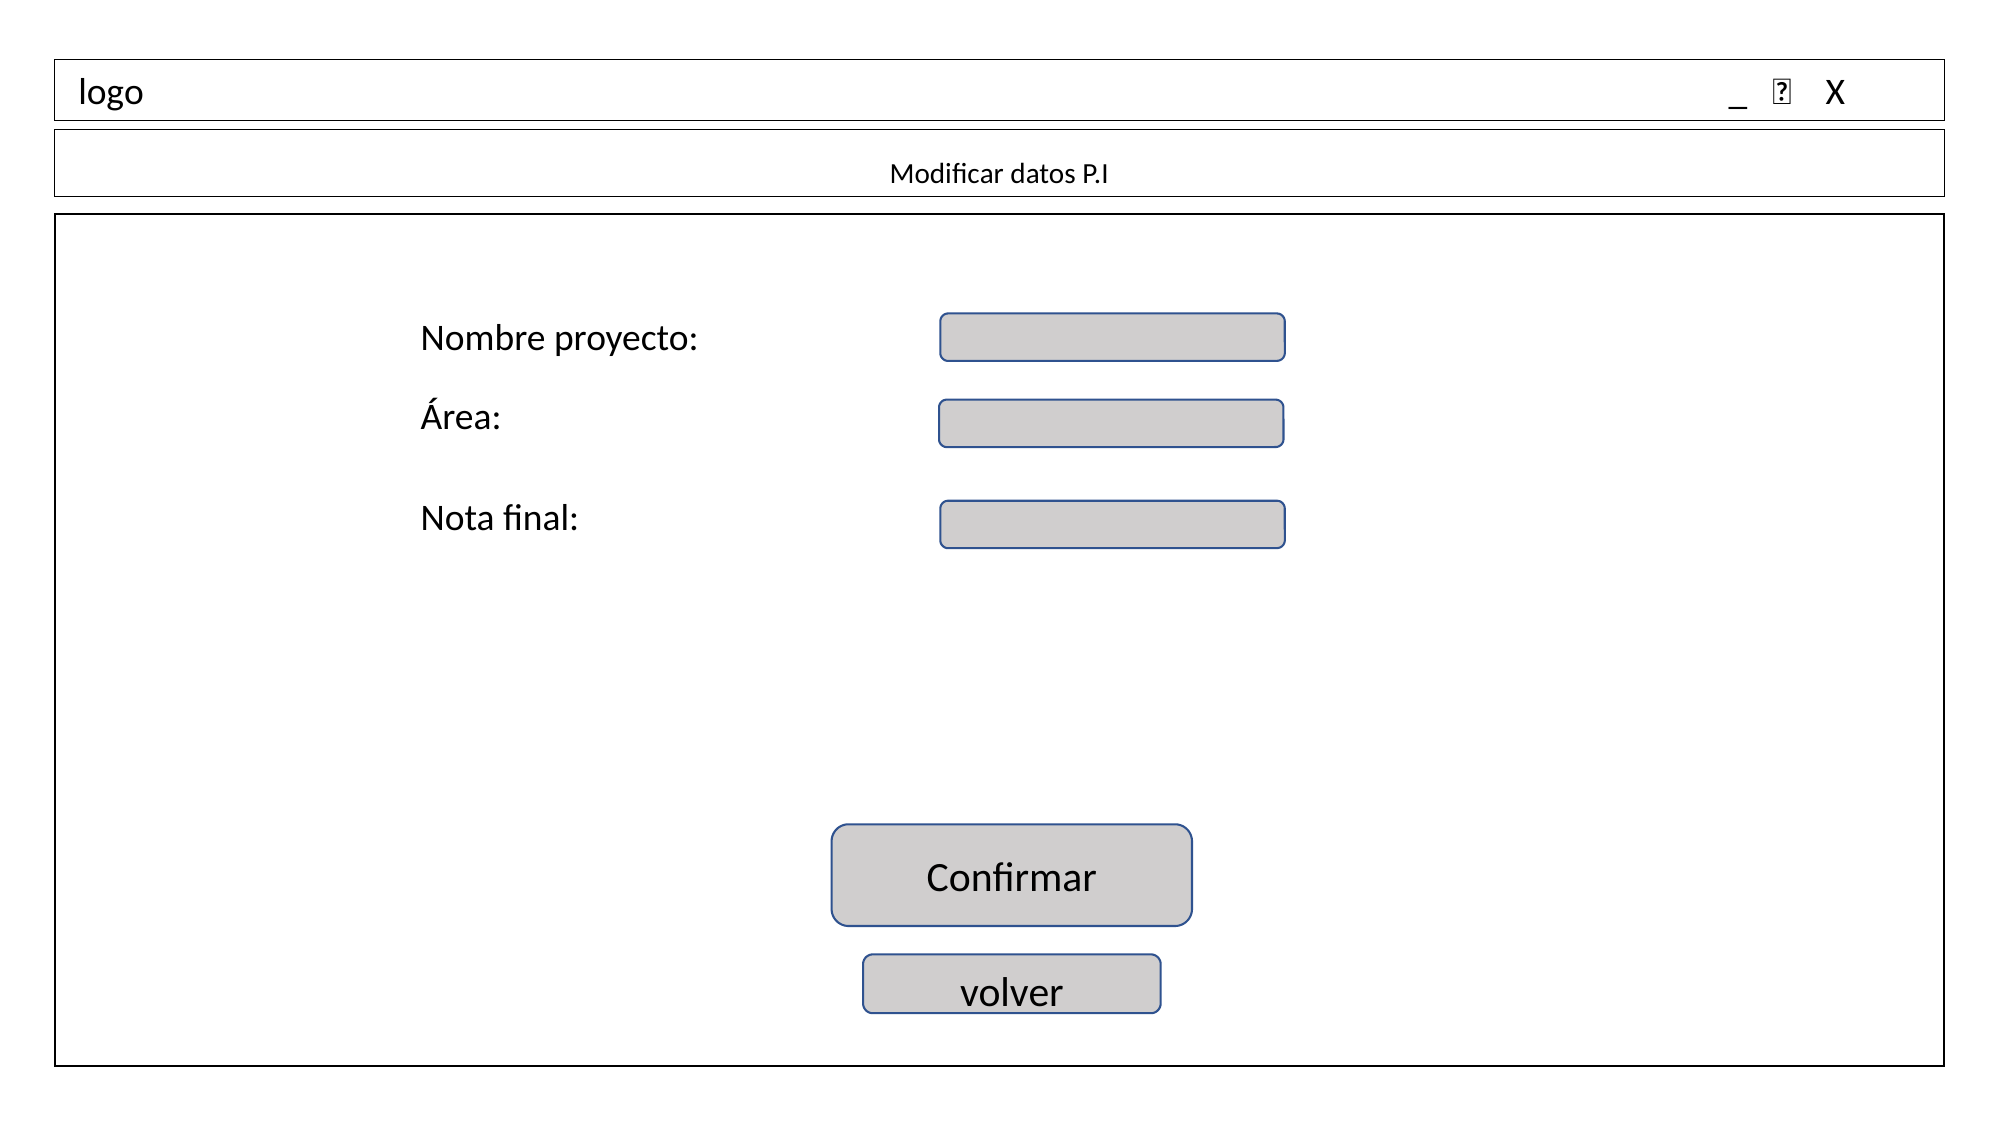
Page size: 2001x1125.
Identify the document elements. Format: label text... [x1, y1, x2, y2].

text_box Área: [405, 384, 916, 446]
text_box Modificar datos P.I [54, 128, 1944, 192]
text_box Nombre proyecto: [405, 305, 916, 367]
text_box Confirmar [831, 824, 1192, 926]
text_box [940, 313, 1285, 361]
text_box Nota final: [405, 485, 916, 547]
text_box [940, 500, 1285, 549]
text_box [939, 399, 1284, 448]
text_box volver [863, 954, 1161, 1014]
text_box logo _ 🔲 X [54, 59, 1944, 120]
